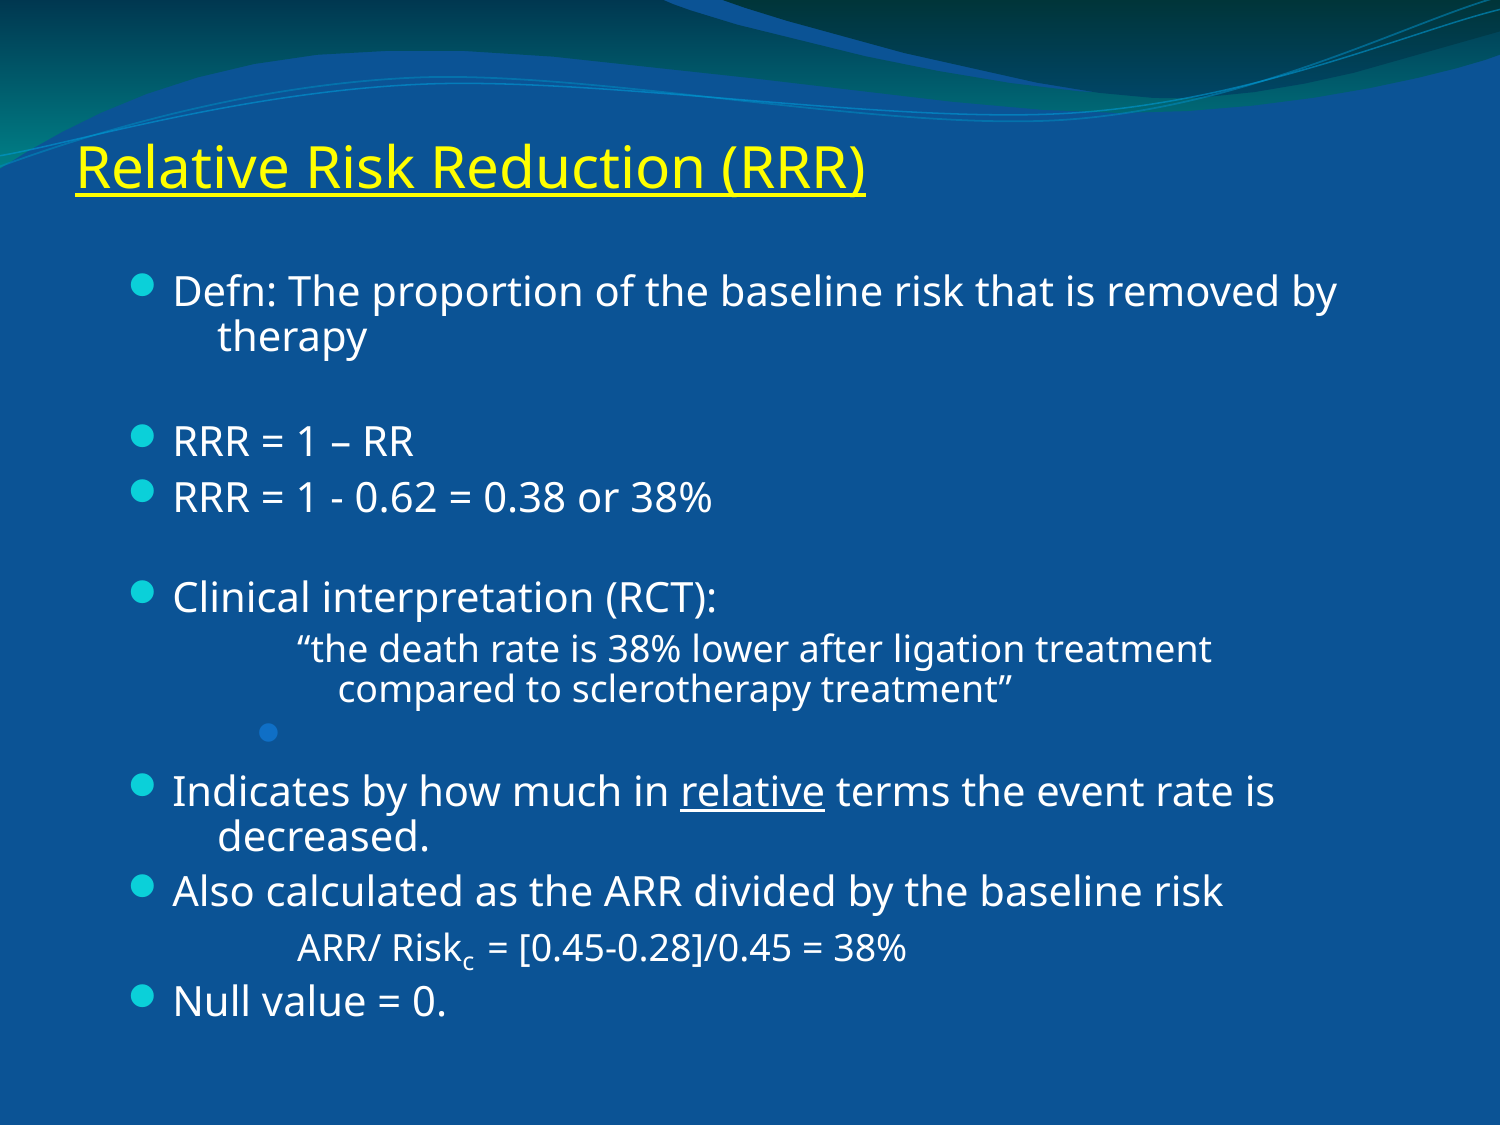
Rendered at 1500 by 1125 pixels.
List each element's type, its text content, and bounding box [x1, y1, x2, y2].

title Relative Risk Reduction (RRR) [75, 50, 1426, 201]
list Defn: The proportion of the baseline risk that is removed by therapy RRR = 1 – RR RRR = 1 - 0.62 = 0.38 or 38% Clinical interpretation (RCT): “the death rate is 38% lower after ligation treatment compared to sclerotherapy treatment” Indicates by how much in relative terms the event rate is decreased. Also calculated as the ARR divided by the baseline risk ARR/ Riskc = [0.45-0.28]/0.45 = 38% Null value = 0. [112, 262, 1388, 1051]
